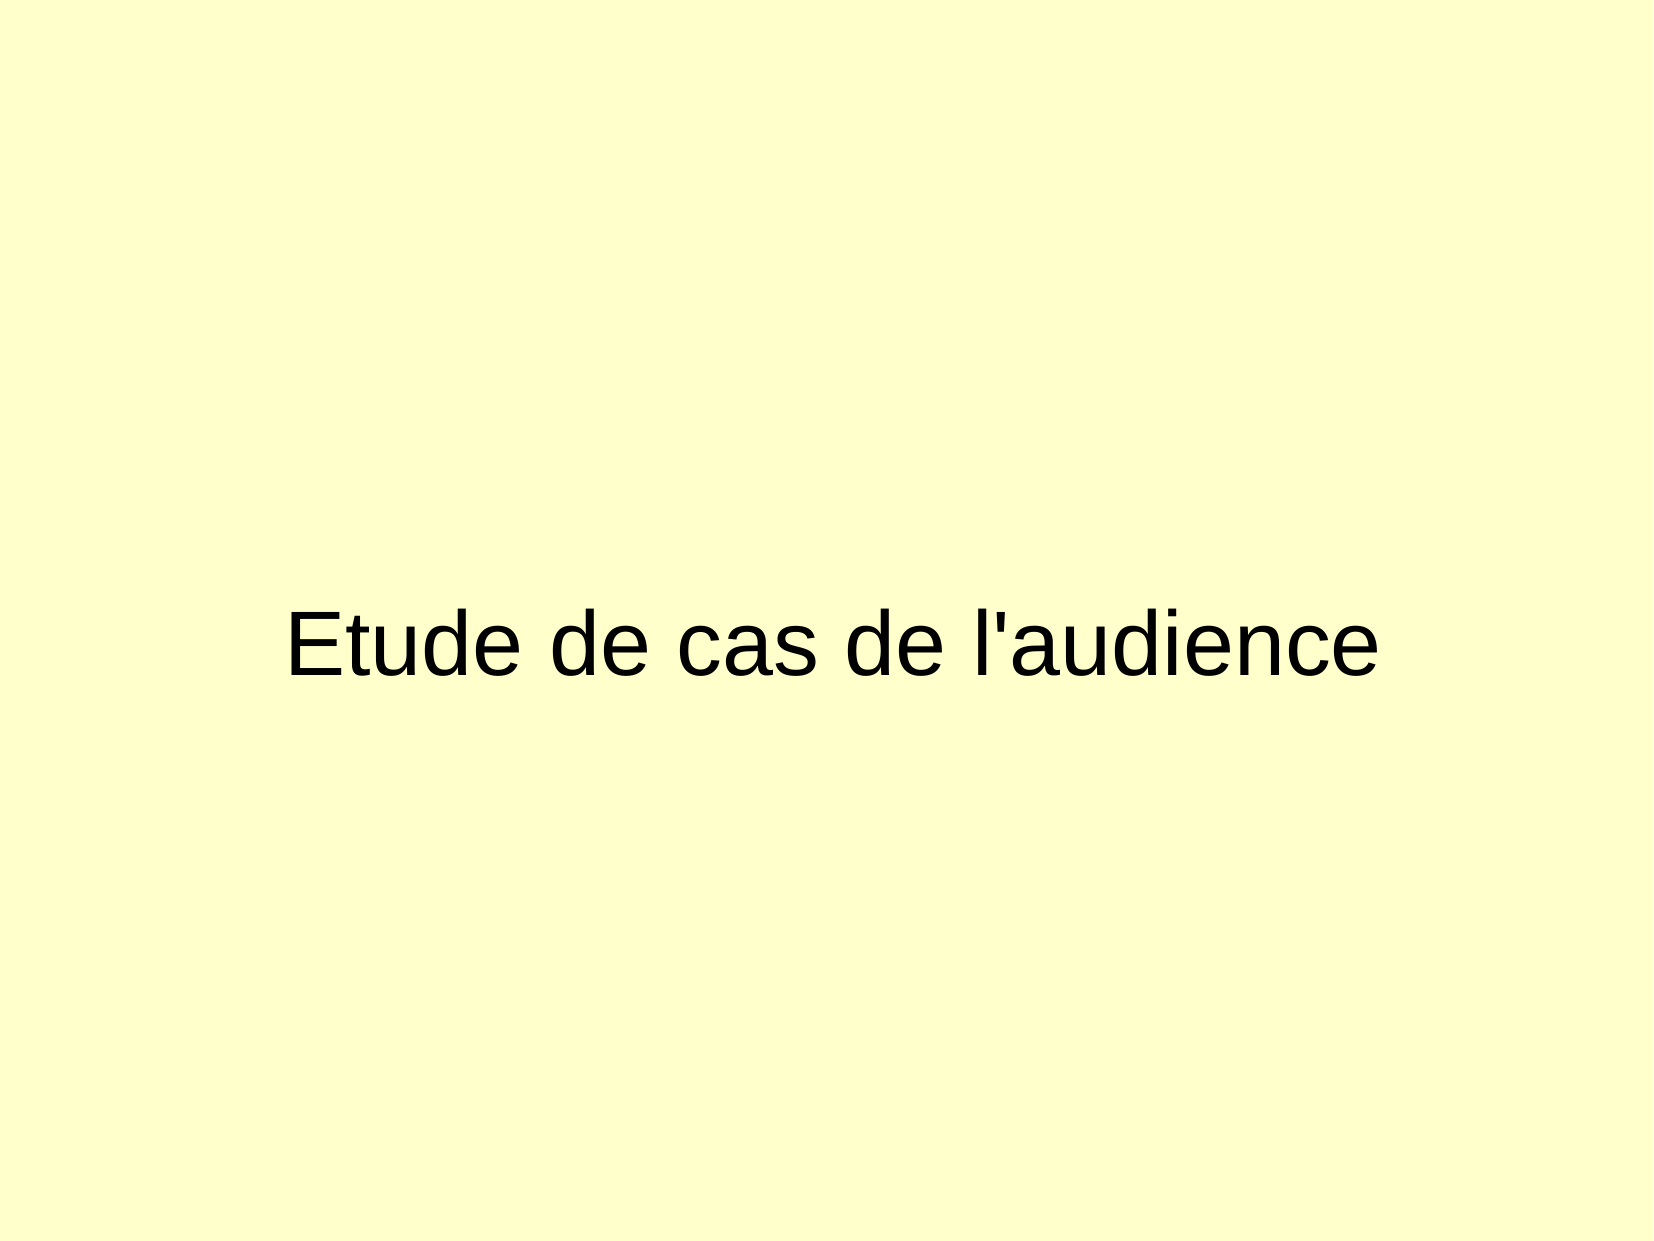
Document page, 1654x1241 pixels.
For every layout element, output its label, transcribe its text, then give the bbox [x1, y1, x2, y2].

title Etude de cas de l'audience [90, 540, 1578, 748]
